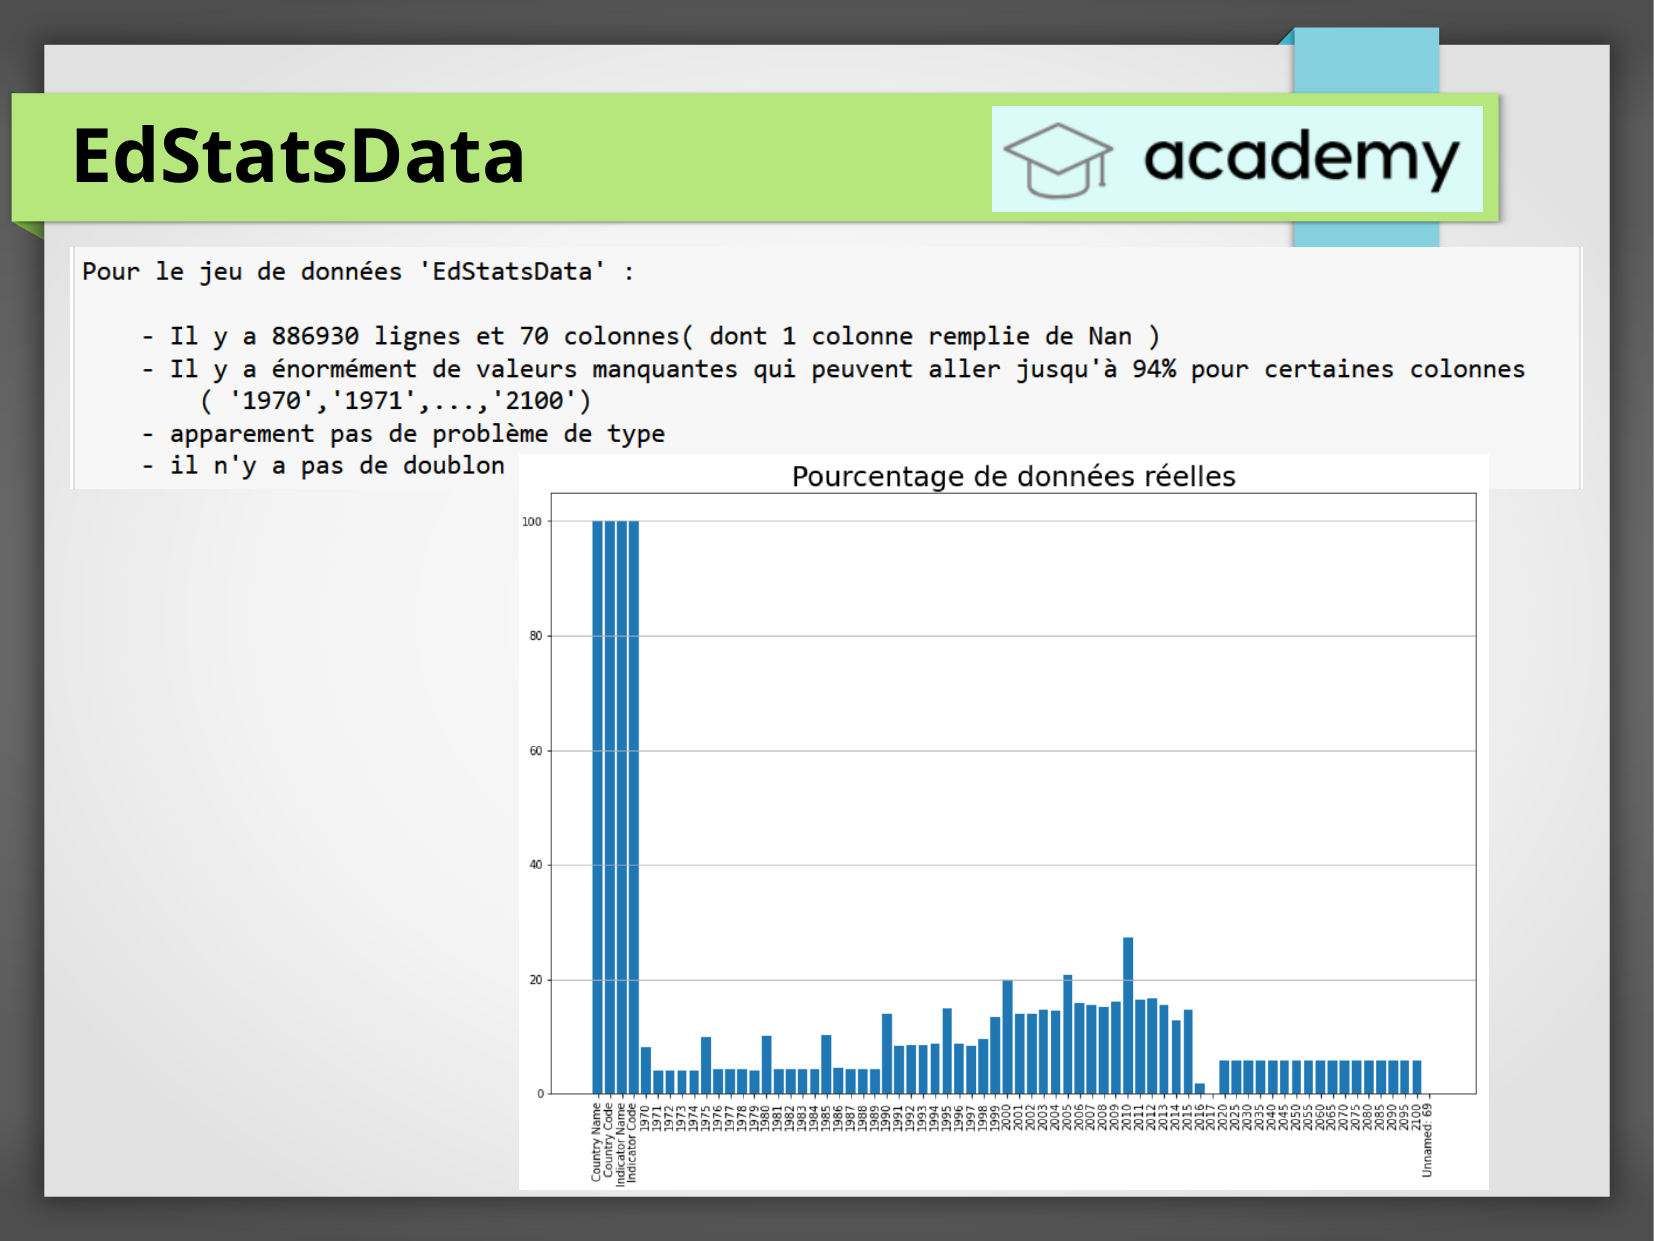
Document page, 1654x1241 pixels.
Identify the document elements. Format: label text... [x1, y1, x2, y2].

picture [0, 0, 1654, 1241]
title EdStatsData [70, 94, 1252, 213]
